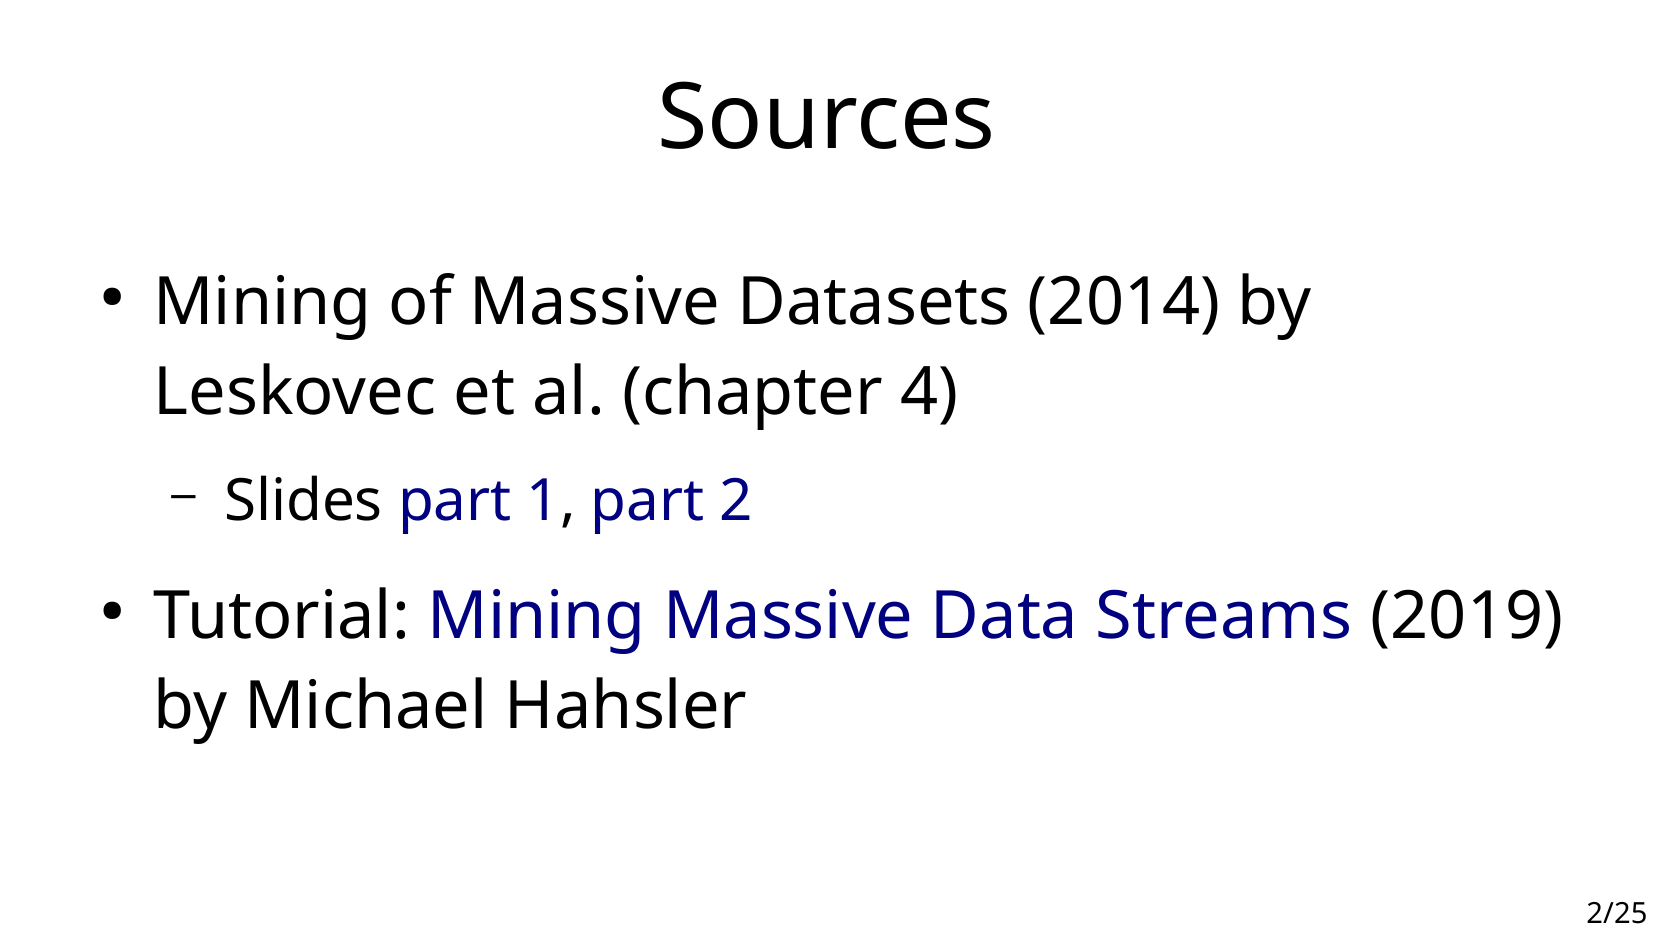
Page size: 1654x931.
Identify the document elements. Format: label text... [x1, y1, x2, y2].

title Sources [82, 1, 1571, 226]
list Mining of Massive Datasets (2014) by Leskovec et al. (chapter 4) Slides part 1, part 2 Tutorial: Mining Massive Data Streams (2019) by Michael Hahsler [82, 253, 1571, 793]
